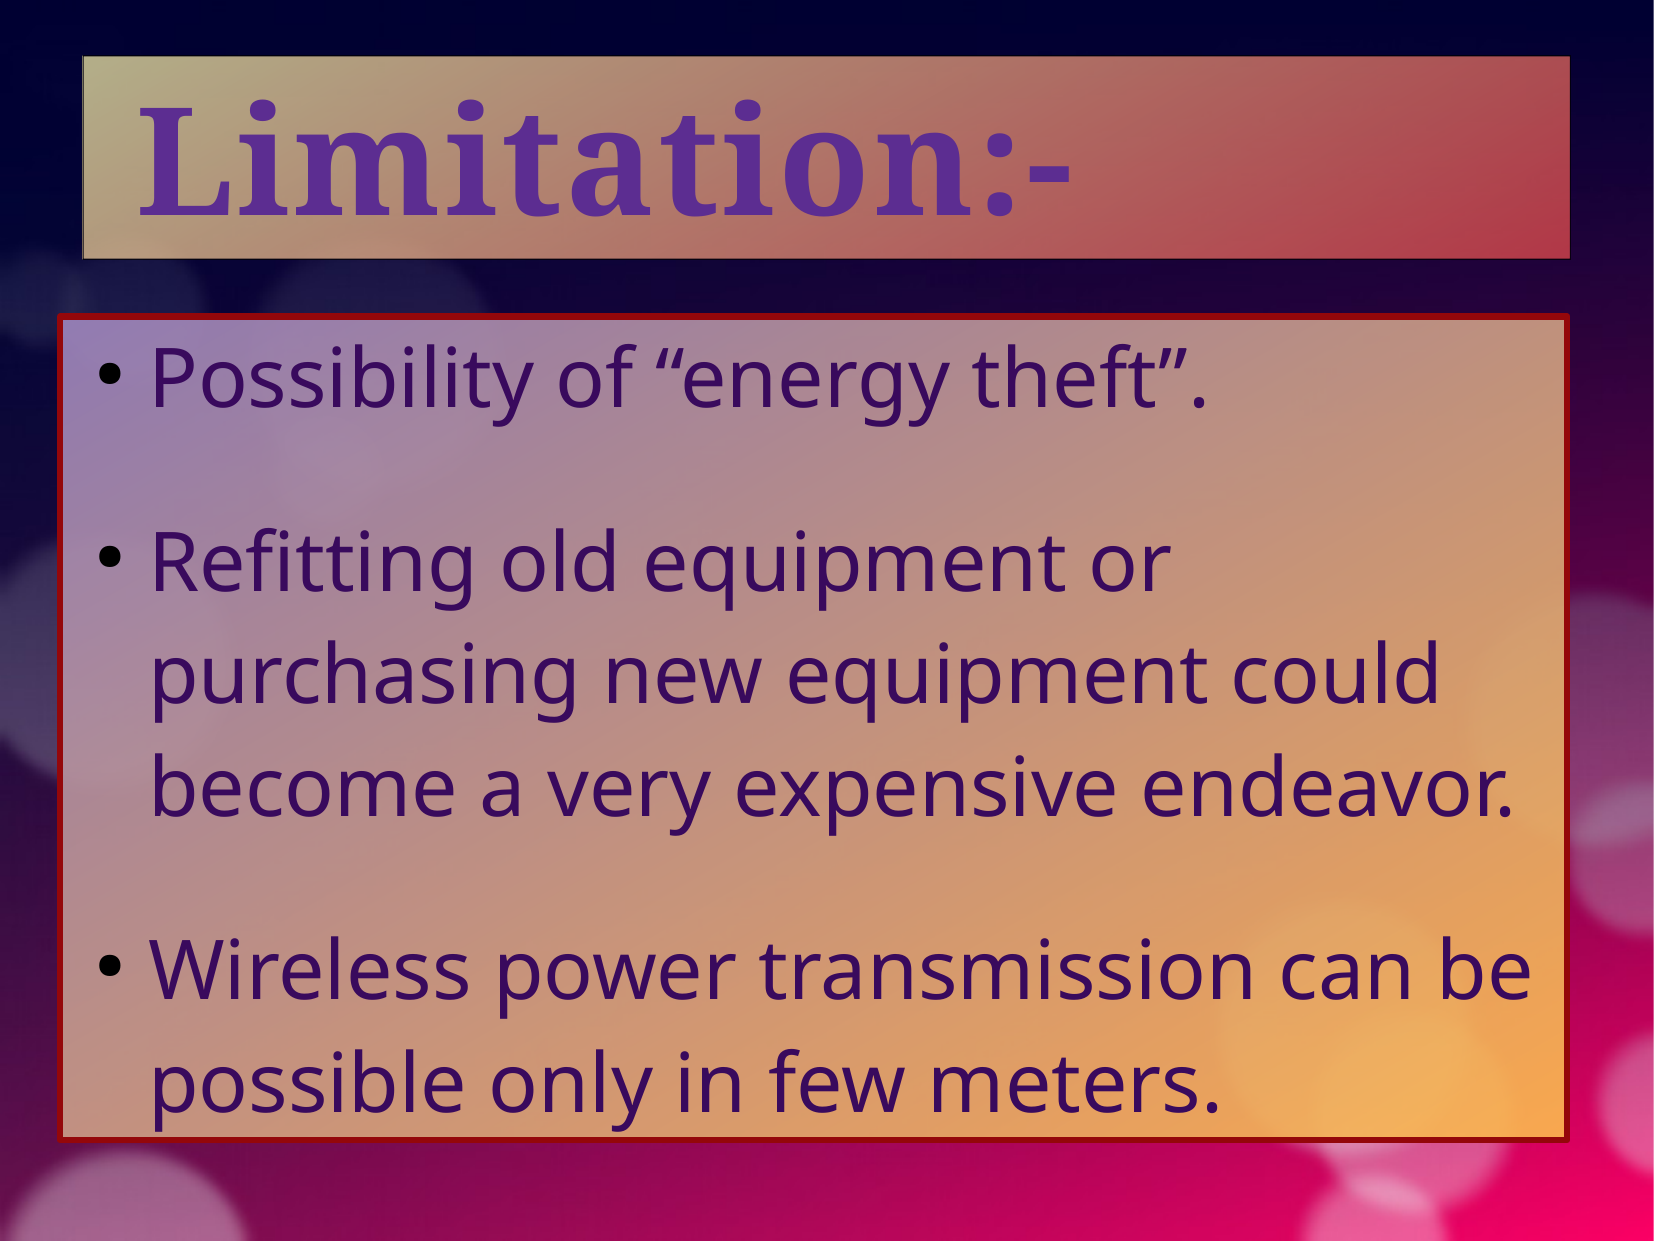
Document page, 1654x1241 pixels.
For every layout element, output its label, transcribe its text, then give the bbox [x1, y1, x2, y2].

title Limitation:- [82, 60, 1571, 256]
picture [0, 0, 1654, 1241]
list Possibility of “energy theft”. Refitting old equipment or purchasing new equipment could become a very expensive endeavor. Wireless power transmission can be possible only in few meters. [60, 316, 1568, 1141]
